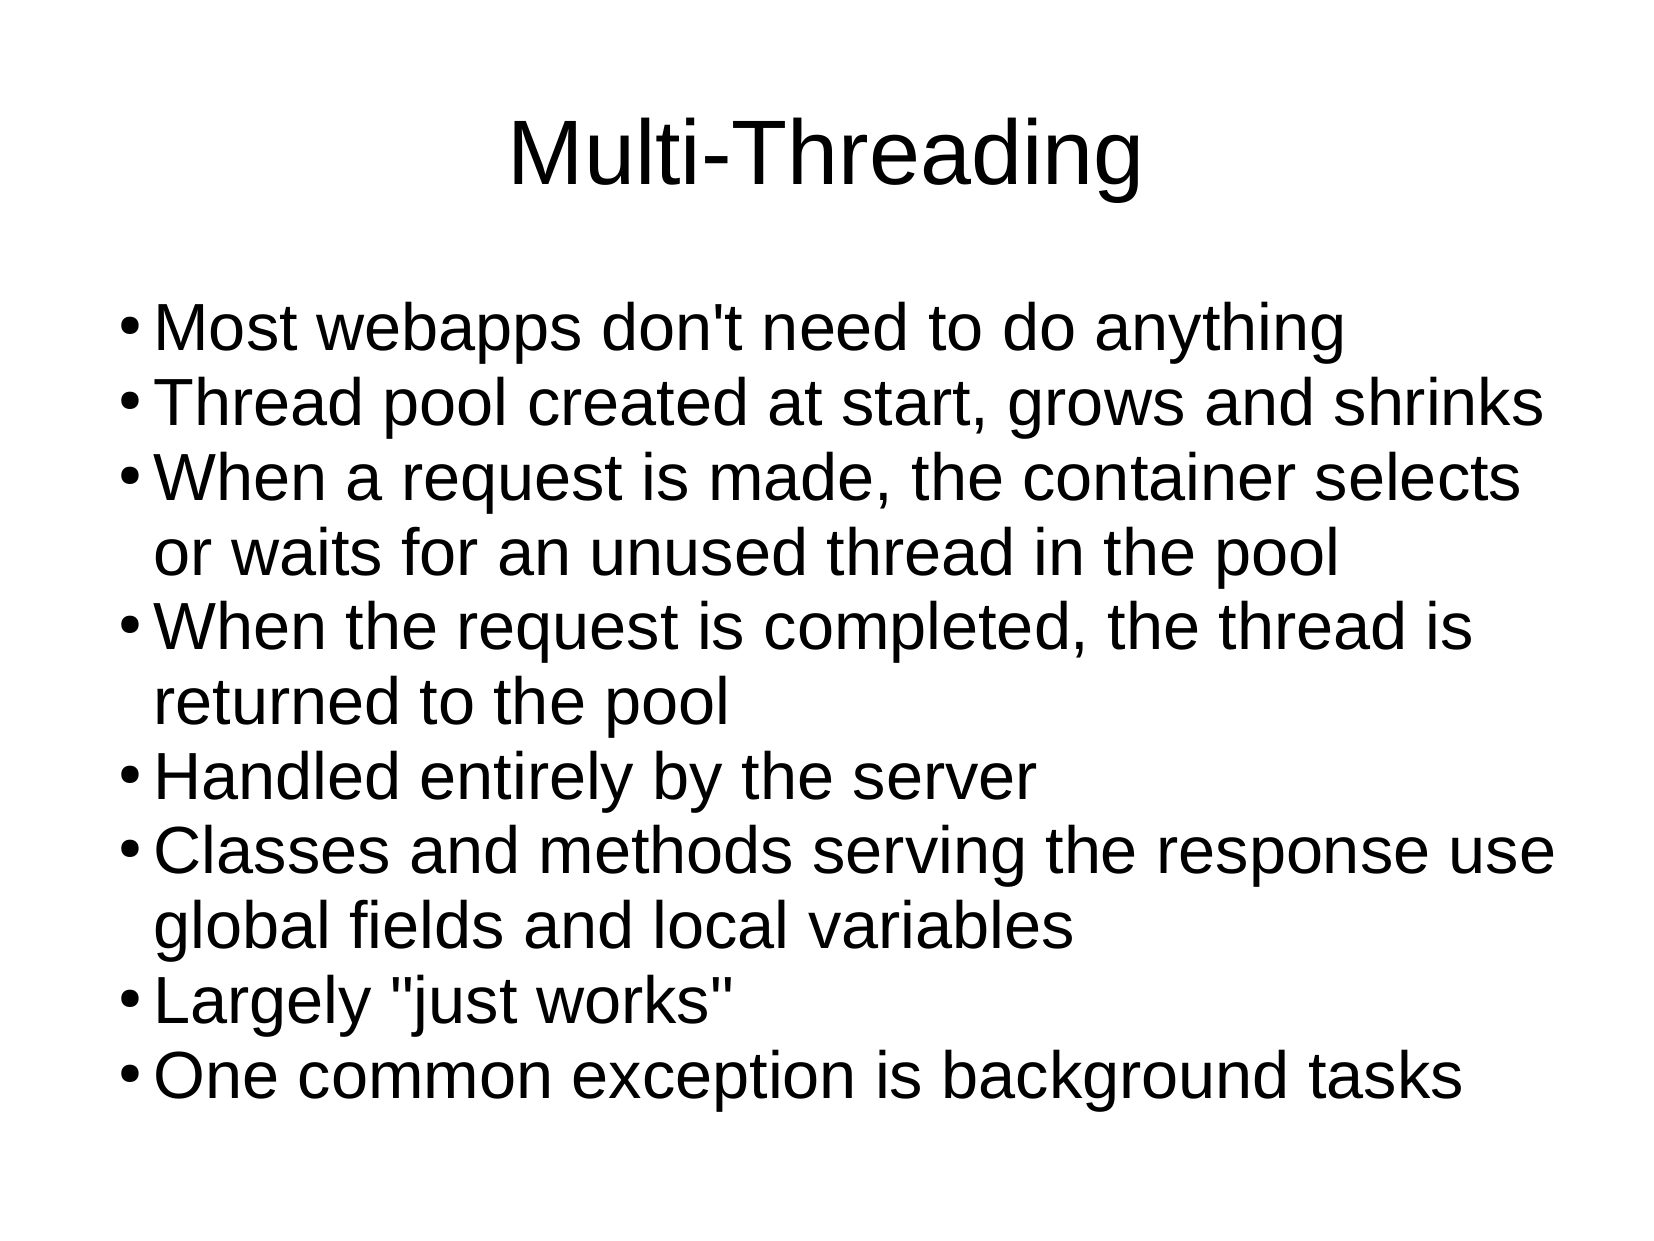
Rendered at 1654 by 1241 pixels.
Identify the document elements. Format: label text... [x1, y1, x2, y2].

subtitle Most webapps don't need to do anything Thread pool created at start, grows and shrinks When a request is made, the container selects or waits for an unused thread in the pool When the request is completed, the thread is returned to the pool Handled entirely by the server Classes and methods serving the response use global fields and local variables Largely "just works" One common exception is background tasks [82, 290, 1571, 1113]
title Multi-Threading [82, 49, 1571, 257]
